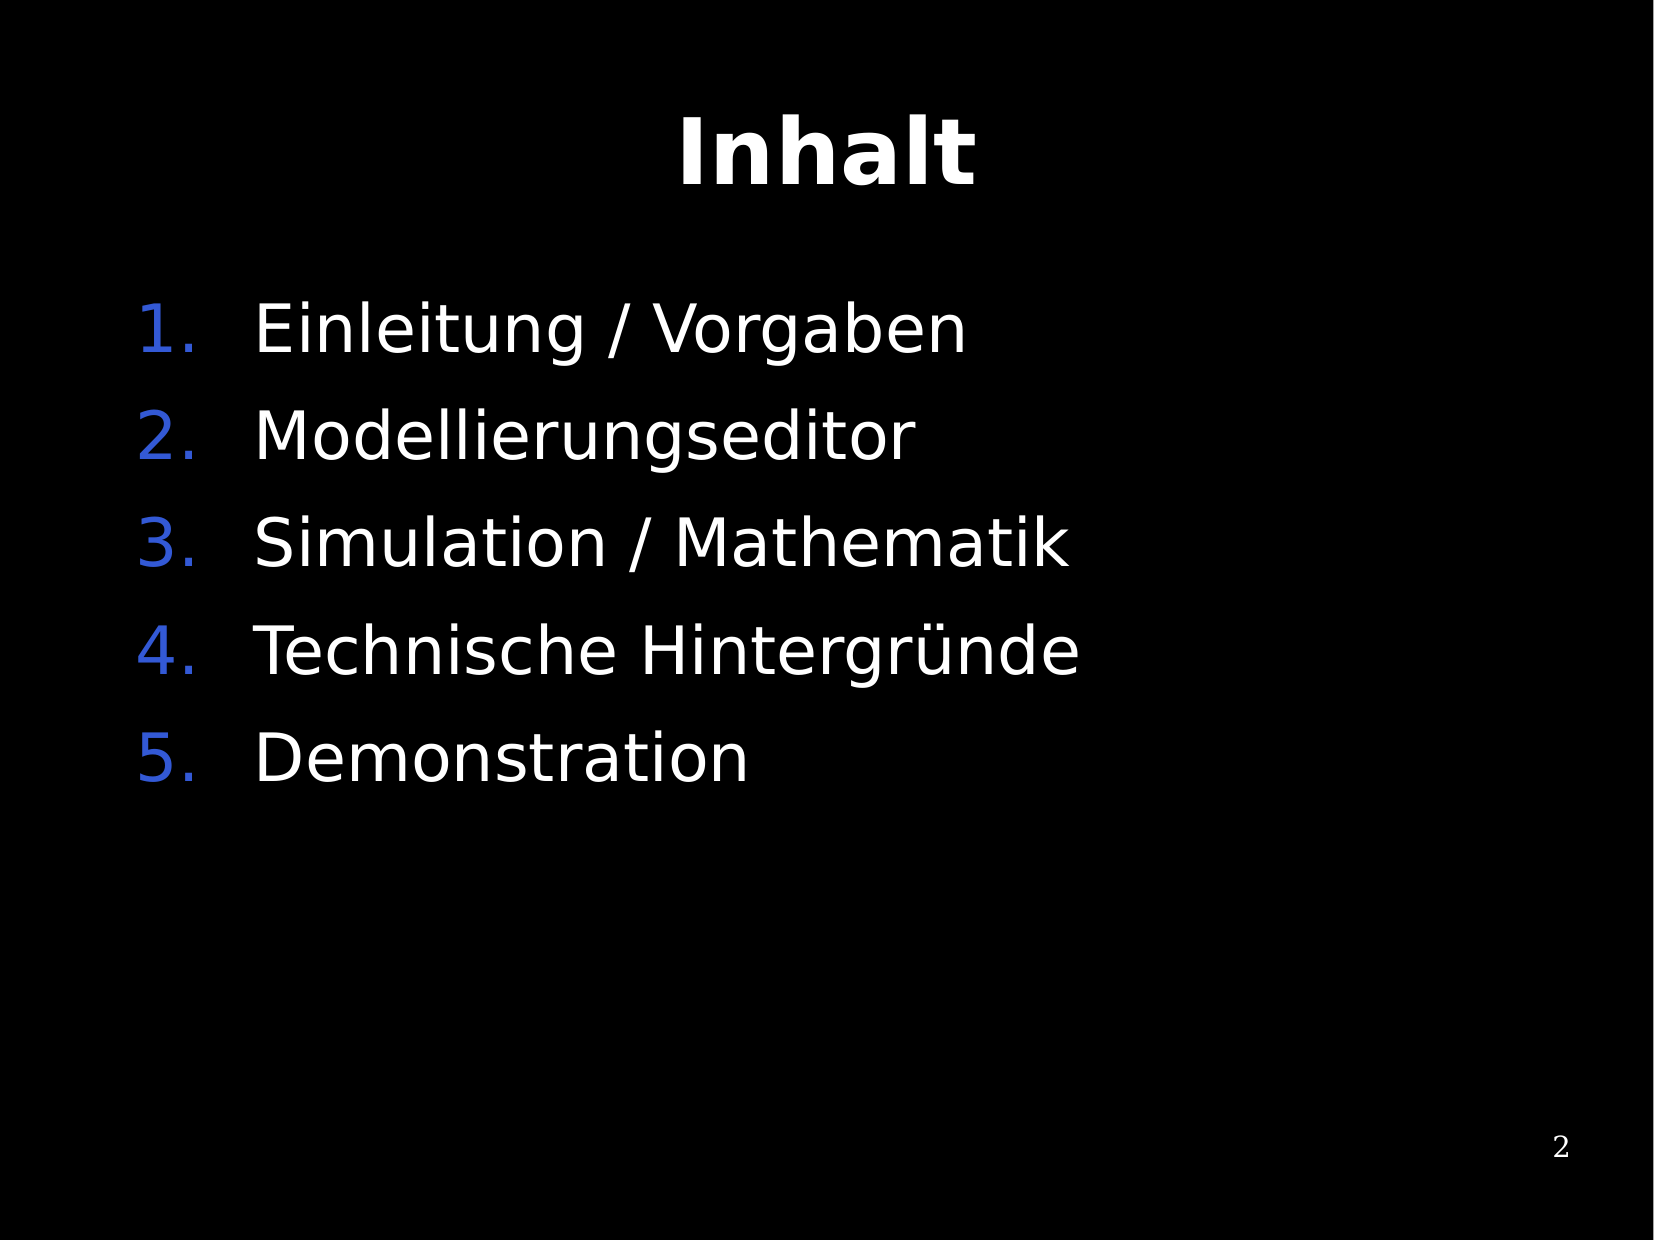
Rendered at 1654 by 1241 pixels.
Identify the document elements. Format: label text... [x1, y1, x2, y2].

list Einleitung / Vorgaben Modellierungseditor Simulation / Mathematik Technische Hintergründe Demonstration [82, 290, 1538, 1010]
title Inhalt [82, 49, 1571, 257]
